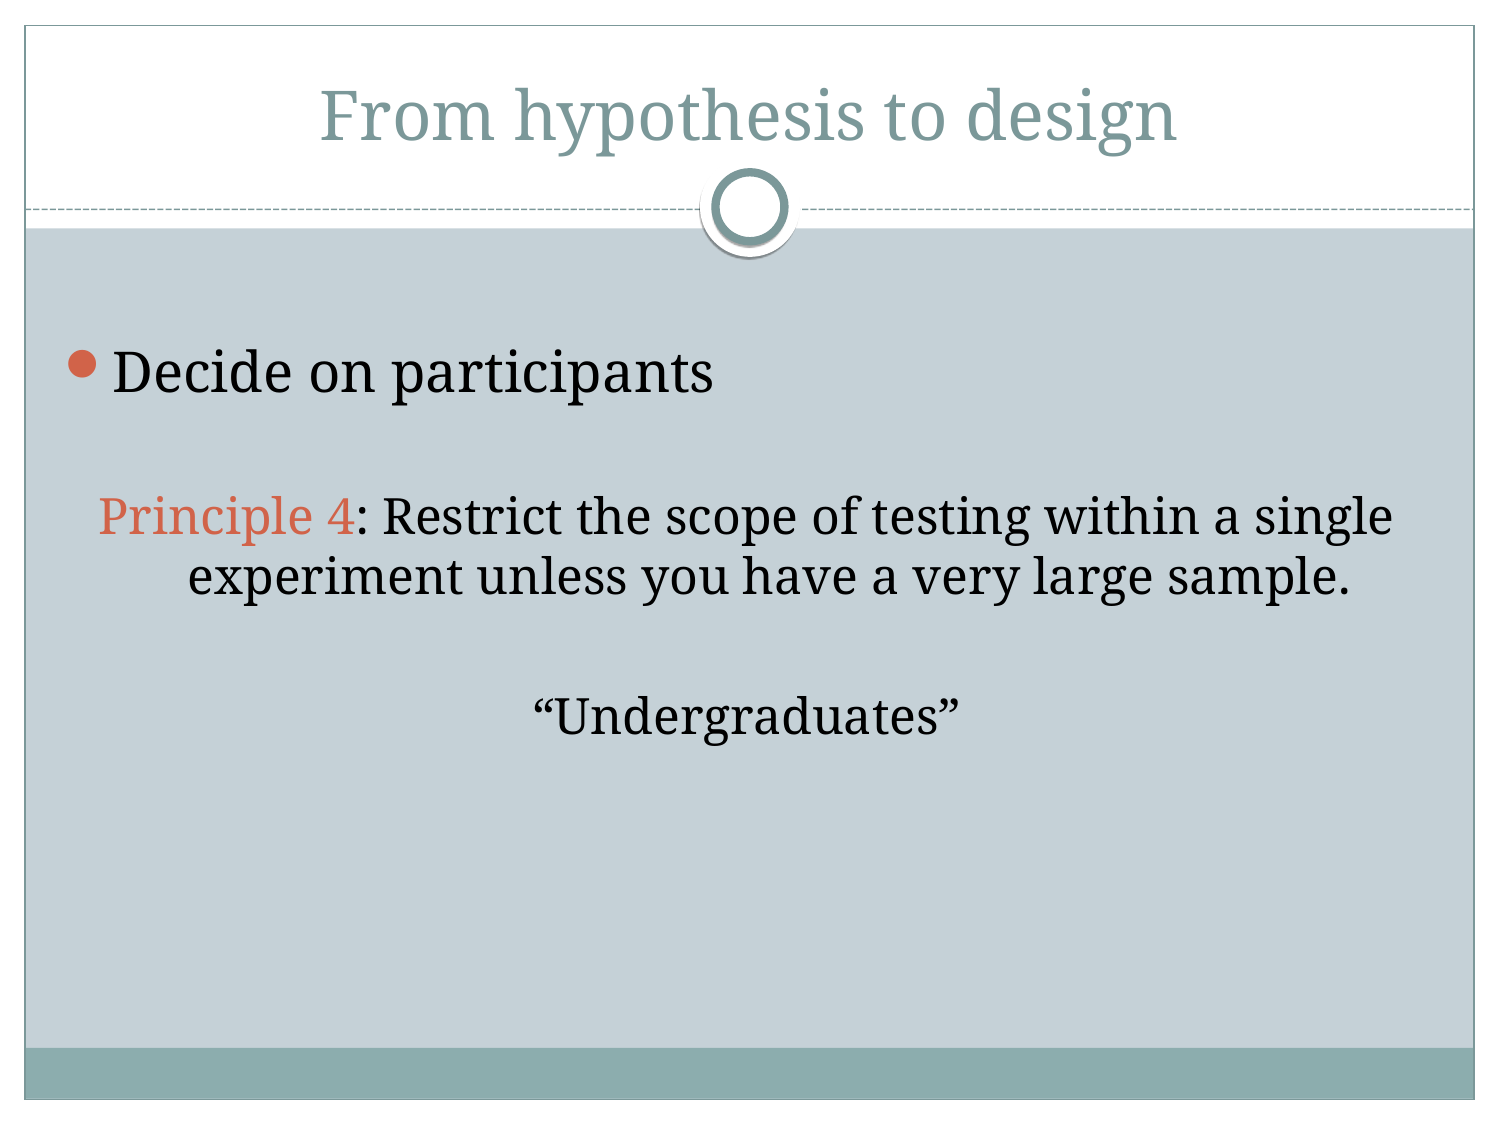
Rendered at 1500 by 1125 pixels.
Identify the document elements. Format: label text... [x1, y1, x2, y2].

title From hypothesis to design [49, 37, 1450, 162]
list Decide on participants Principle 4: Restrict the scope of testing within a single experiment unless you have a very large sample. “Undergraduates” [49, 250, 1445, 1001]
